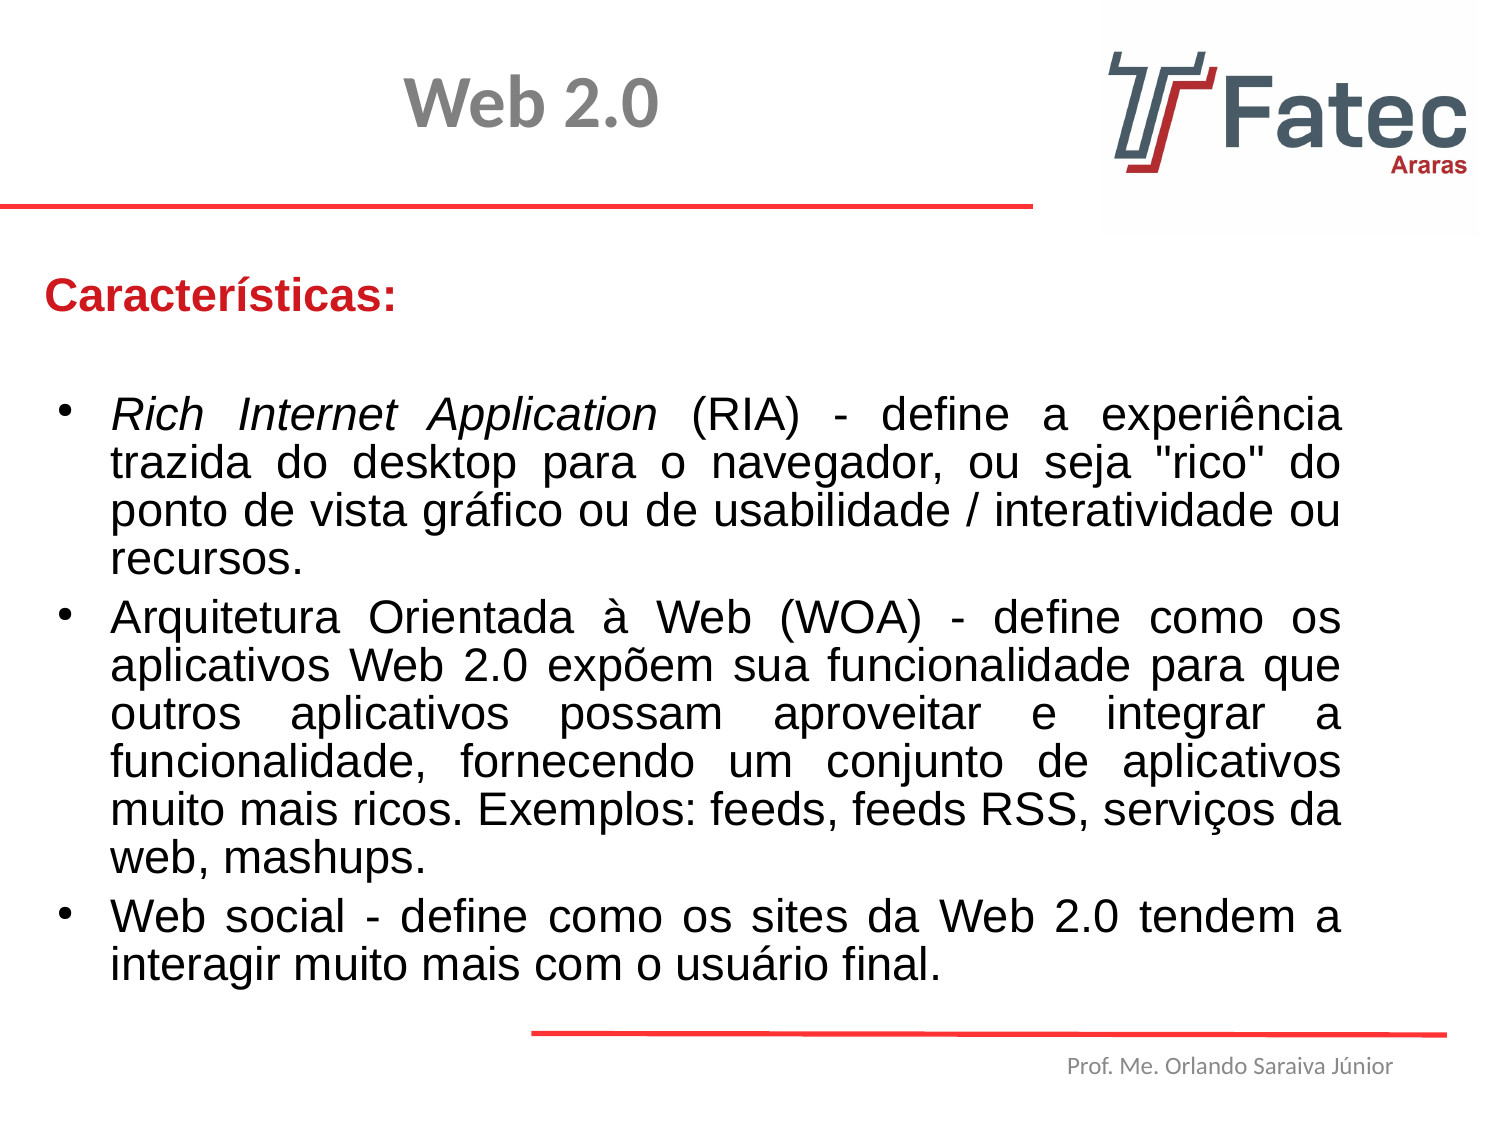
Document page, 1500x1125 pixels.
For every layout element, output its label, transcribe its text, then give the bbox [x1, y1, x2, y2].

title Web 2.0 [0, 45, 1063, 233]
list Características: Rich Internet Application (RIA) - define a experiência trazida do desktop para o navegador, ou seja "rico" do ponto de vista gráfico ou de usabilidade / interatividade ou recursos. Arquitetura Orientada à Web (WOA) - define como os aplicativos Web 2.0 expõem sua funcionalidade para que outros aplicativos possam aproveitar e integrar a funcionalidade, fornecendo um conjunto de aplicativos muito mais ricos. Exemplos: feeds, feeds RSS, serviços da web, mashups. Web social - define como os sites da Web 2.0 tendem a interagir muito mais com o usuário final. [29, 265, 1359, 1004]
picture [1100, 0, 1479, 237]
